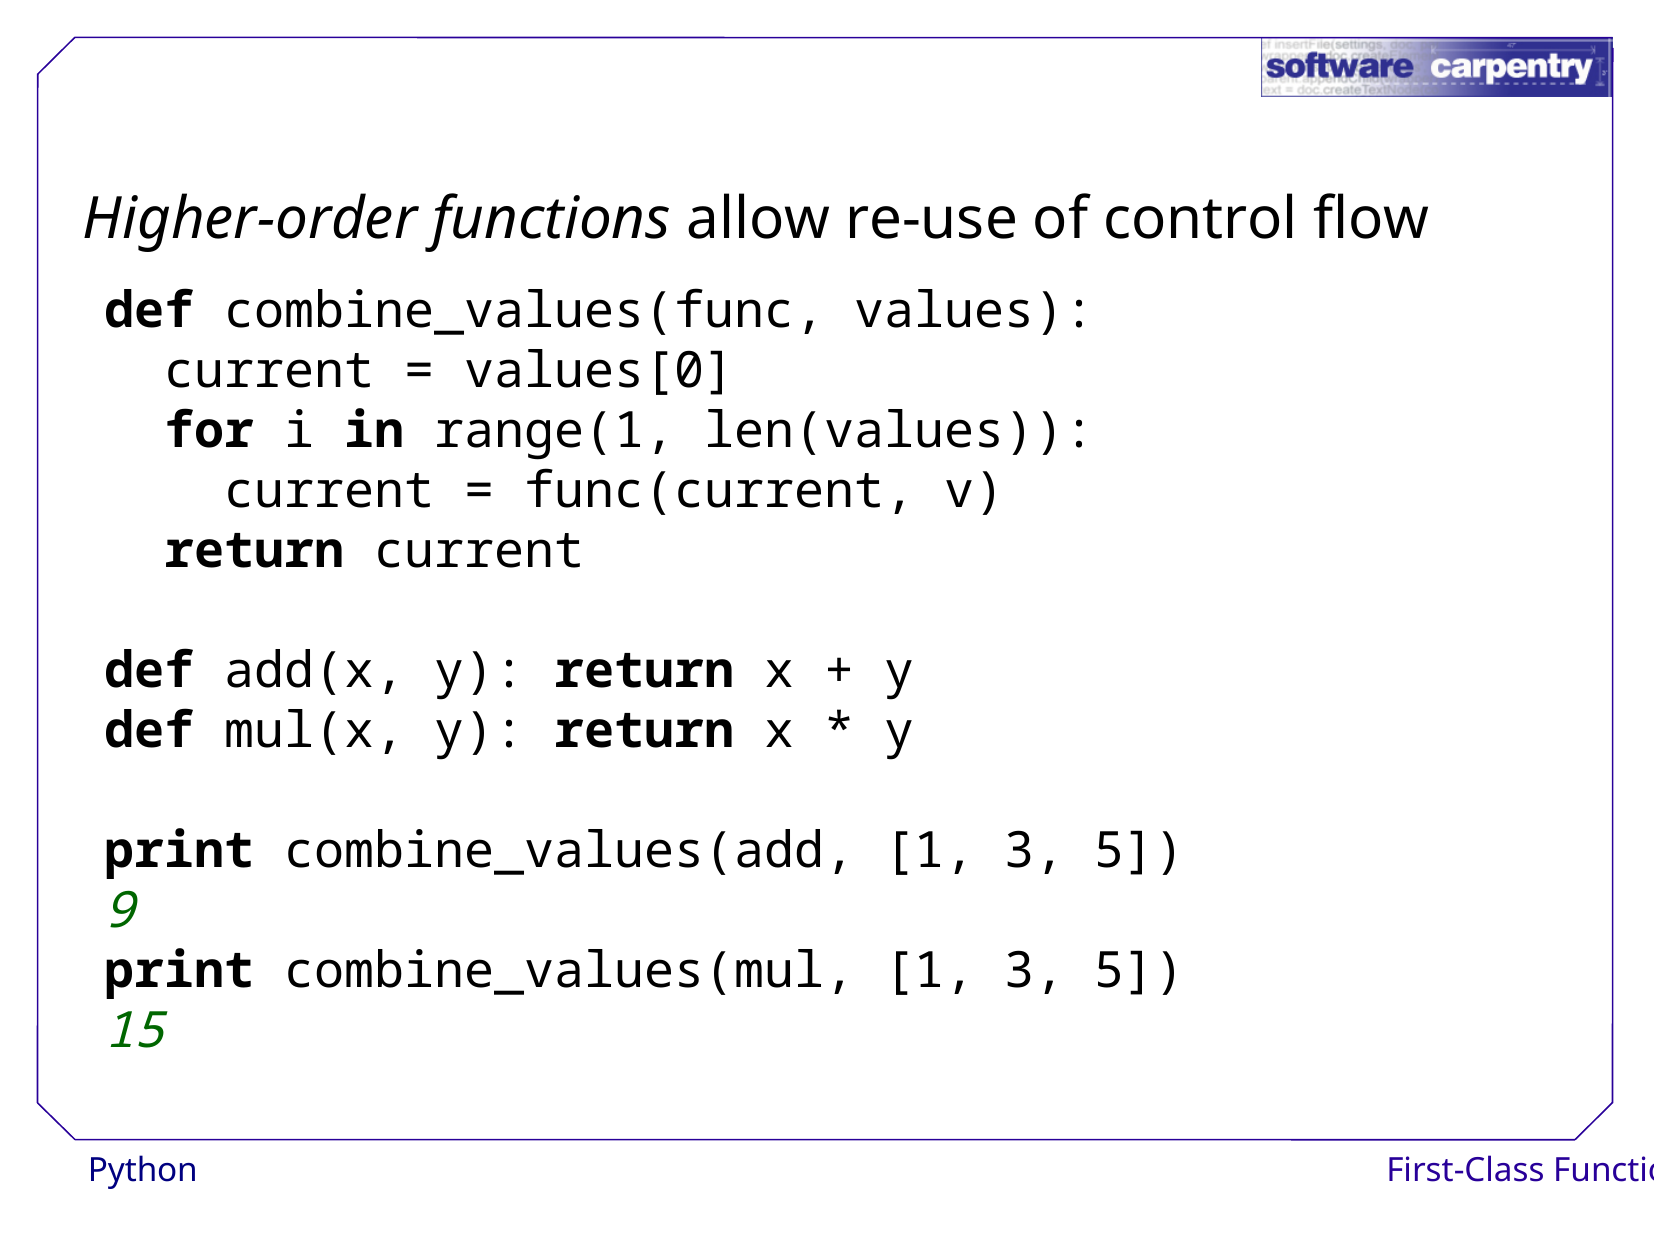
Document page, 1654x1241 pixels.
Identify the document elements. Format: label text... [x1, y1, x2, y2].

text_box def combine_values(func, values): current = values[0] for i in range(1, len(values)): current = func(current, v) return current def add(x, y): return x + y def mul(x, y): return x * y print combine_values(add, [1, 3, 5]) 9 print combine_values(mul, [1, 3, 5]) 15 [89, 270, 1234, 1065]
picture [1261, 39, 1613, 97]
text_box Higher-order functions allow re-use of control flow [68, 138, 1595, 259]
